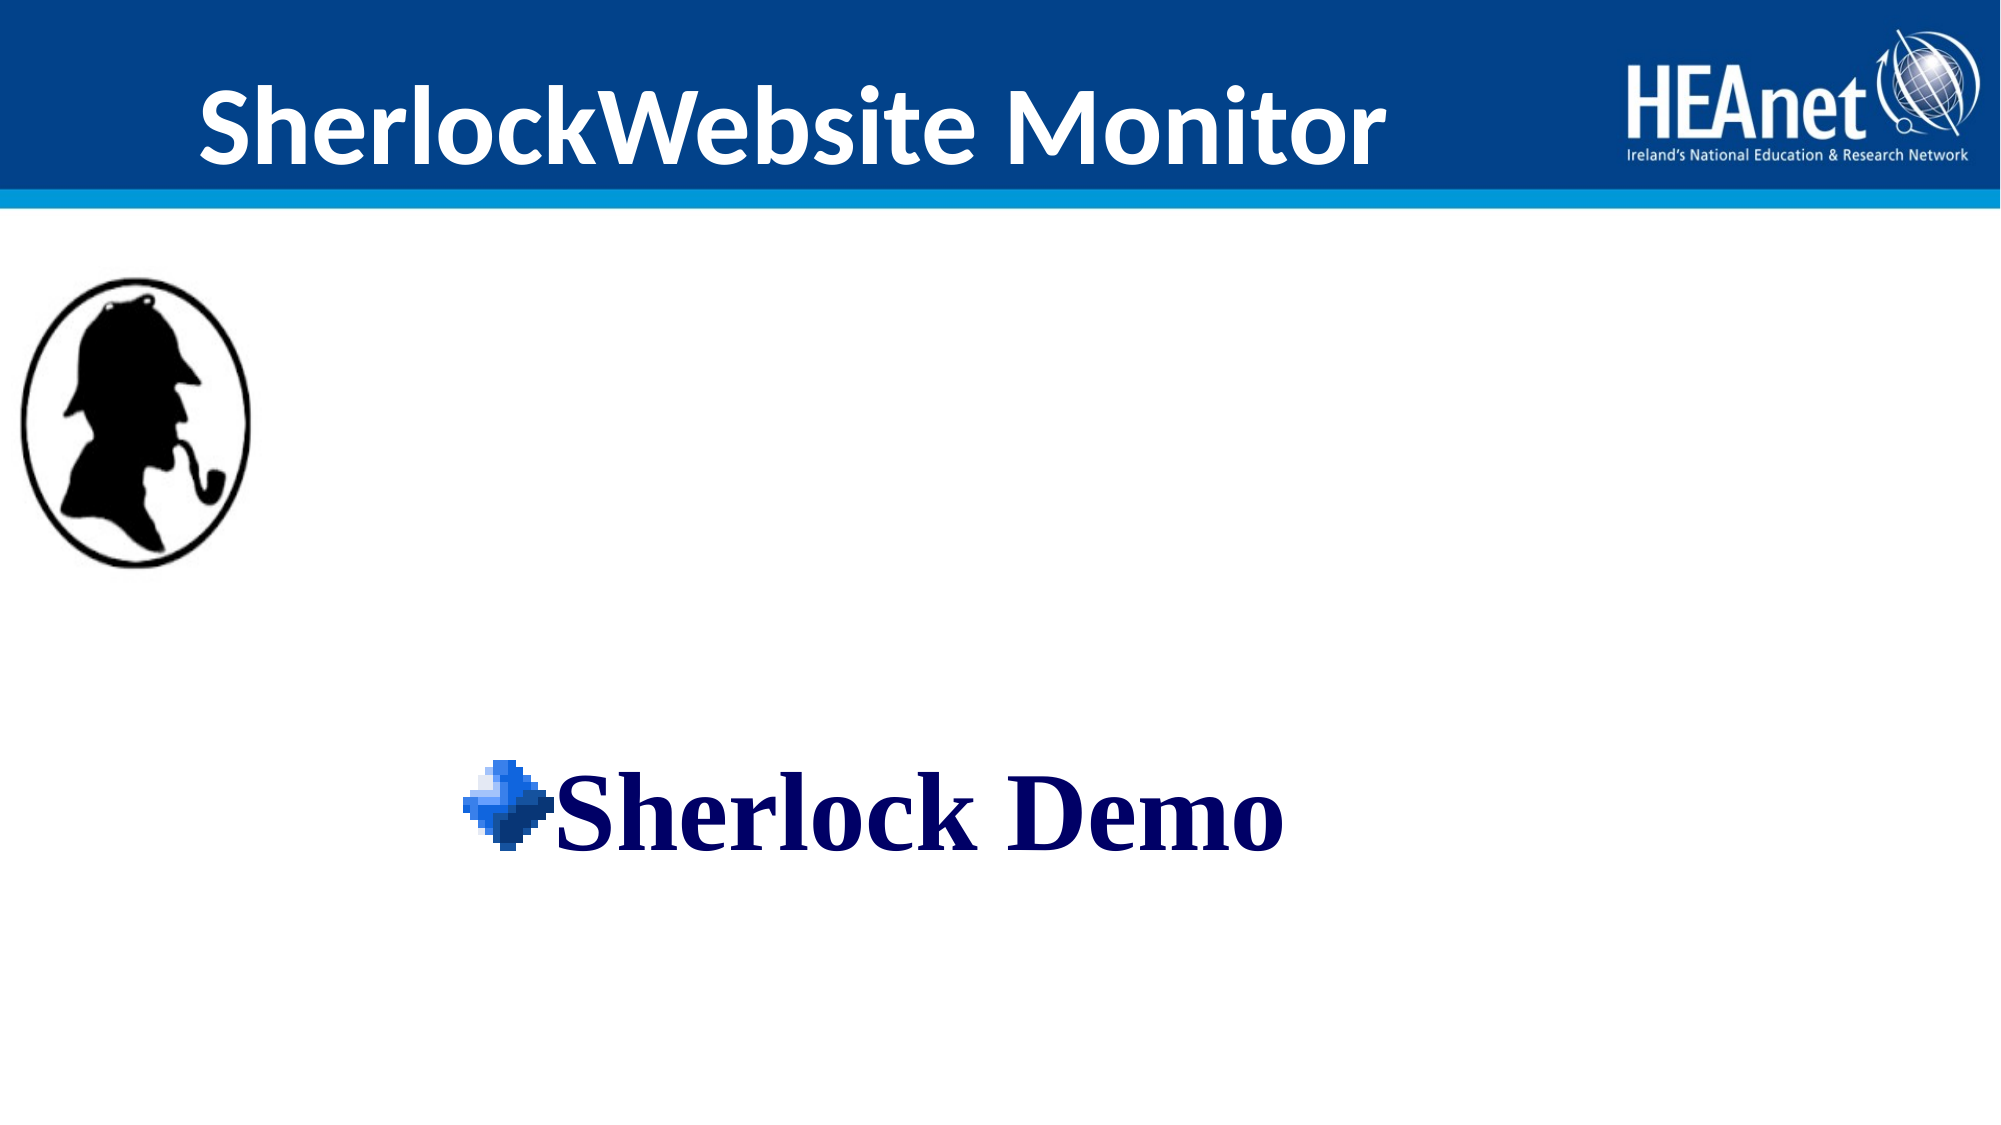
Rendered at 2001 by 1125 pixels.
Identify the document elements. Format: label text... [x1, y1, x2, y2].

text_box SherlockWebsite Monitor [54, 44, 1559, 194]
text_box Sherlock Demo [448, 730, 1816, 898]
picture [0, 0, 2001, 189]
picture [0, 208, 2001, 1125]
